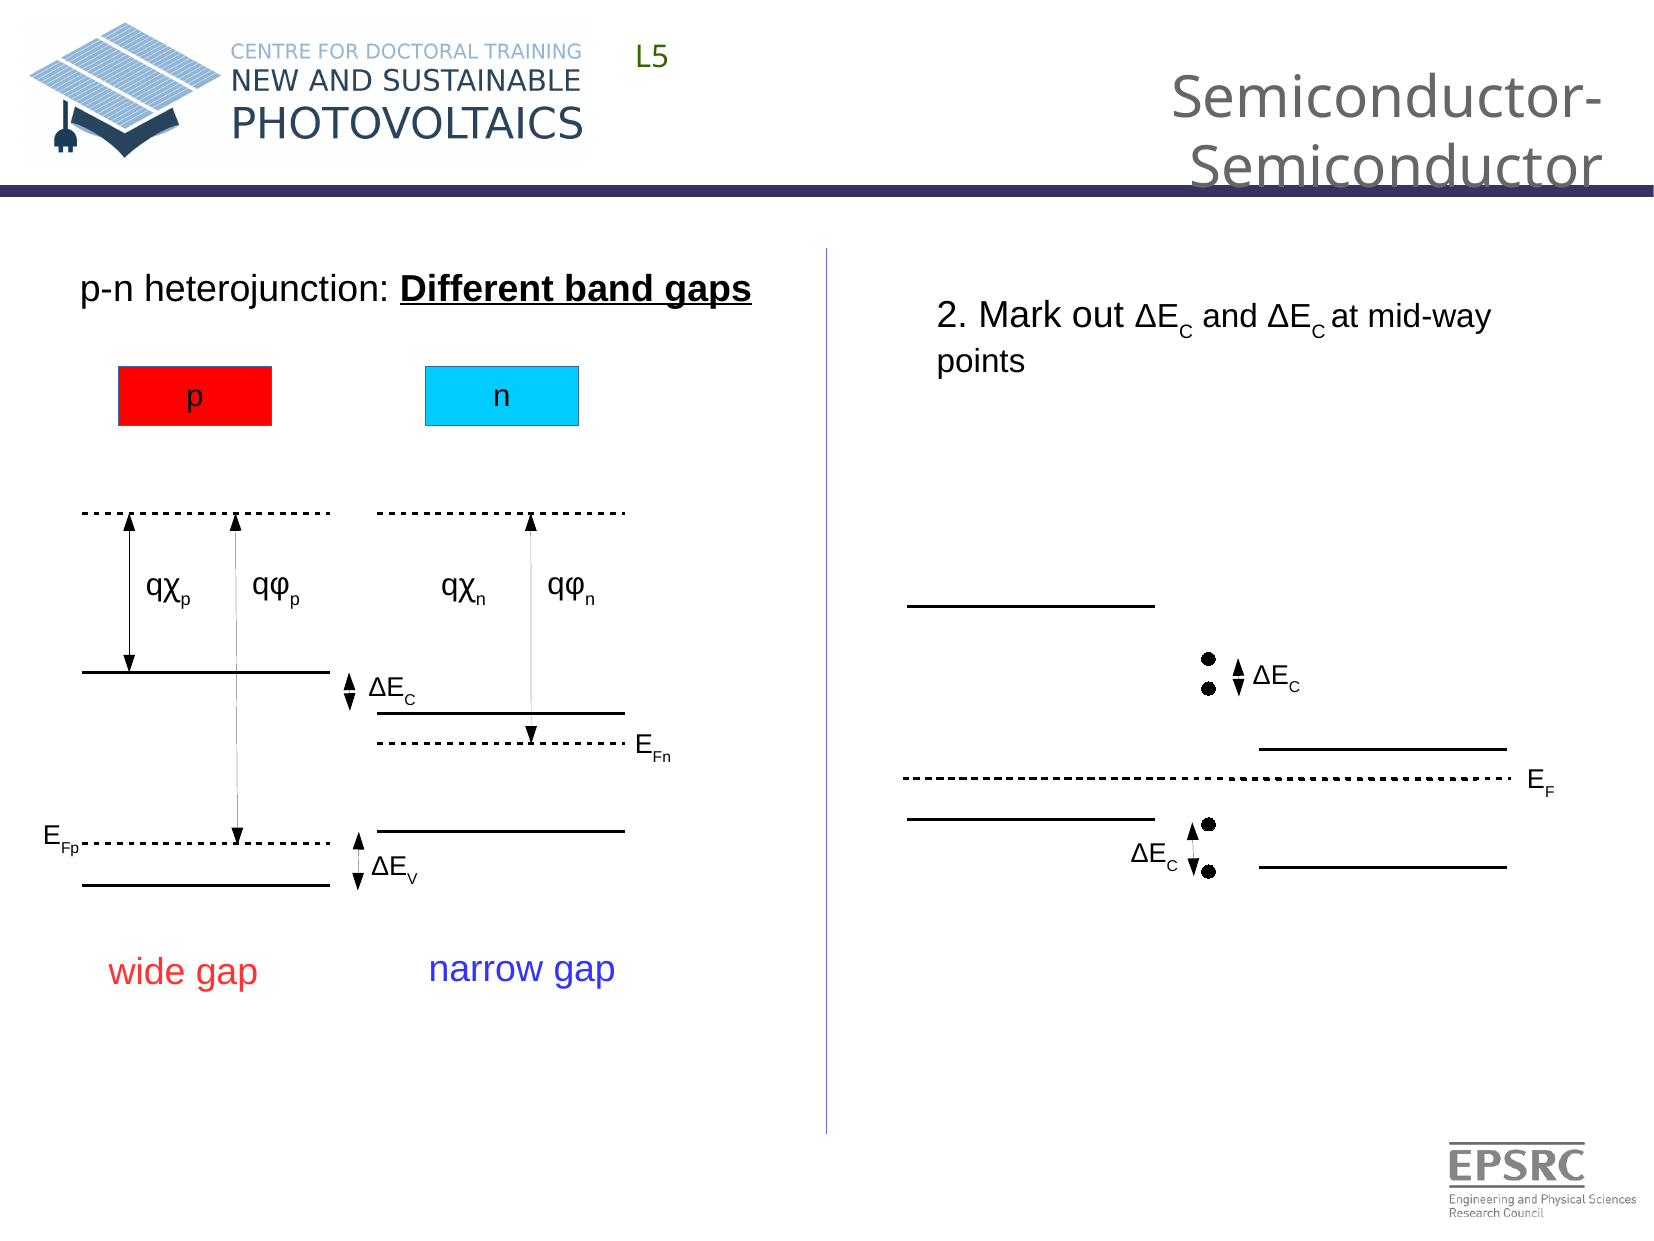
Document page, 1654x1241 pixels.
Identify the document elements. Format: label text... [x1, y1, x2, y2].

text_box ΔEC [353, 665, 487, 720]
text_box qχp [131, 554, 207, 612]
text_box ΔEV [356, 843, 490, 899]
text_box p-n heterojunction: Different band gaps [64, 259, 768, 317]
text_box 2. Mark out ΔEC and ΔEC at mid-way points [921, 285, 1546, 405]
text_box Semiconductor-Semiconductor [767, 51, 1618, 142]
text_box qχn [426, 554, 502, 612]
text_box EF [1512, 756, 1570, 808]
text_box narrow gap [414, 940, 631, 998]
text_box ΔEC [1115, 830, 1249, 886]
text_box n [425, 366, 579, 426]
text_box qφn [532, 559, 610, 618]
text_box EFp [28, 812, 95, 868]
text_box EFn [619, 721, 686, 774]
text_box [1201, 681, 1216, 696]
text_box qφp [237, 559, 315, 618]
picture [1449, 1142, 1636, 1217]
text_box [1201, 652, 1216, 666]
text_box L5 [620, 29, 880, 80]
text_box [1201, 817, 1216, 830]
picture [19, 17, 591, 166]
text_box wide gap [93, 943, 273, 1001]
text_box ΔEC [1238, 652, 1371, 707]
text_box p [118, 366, 272, 426]
